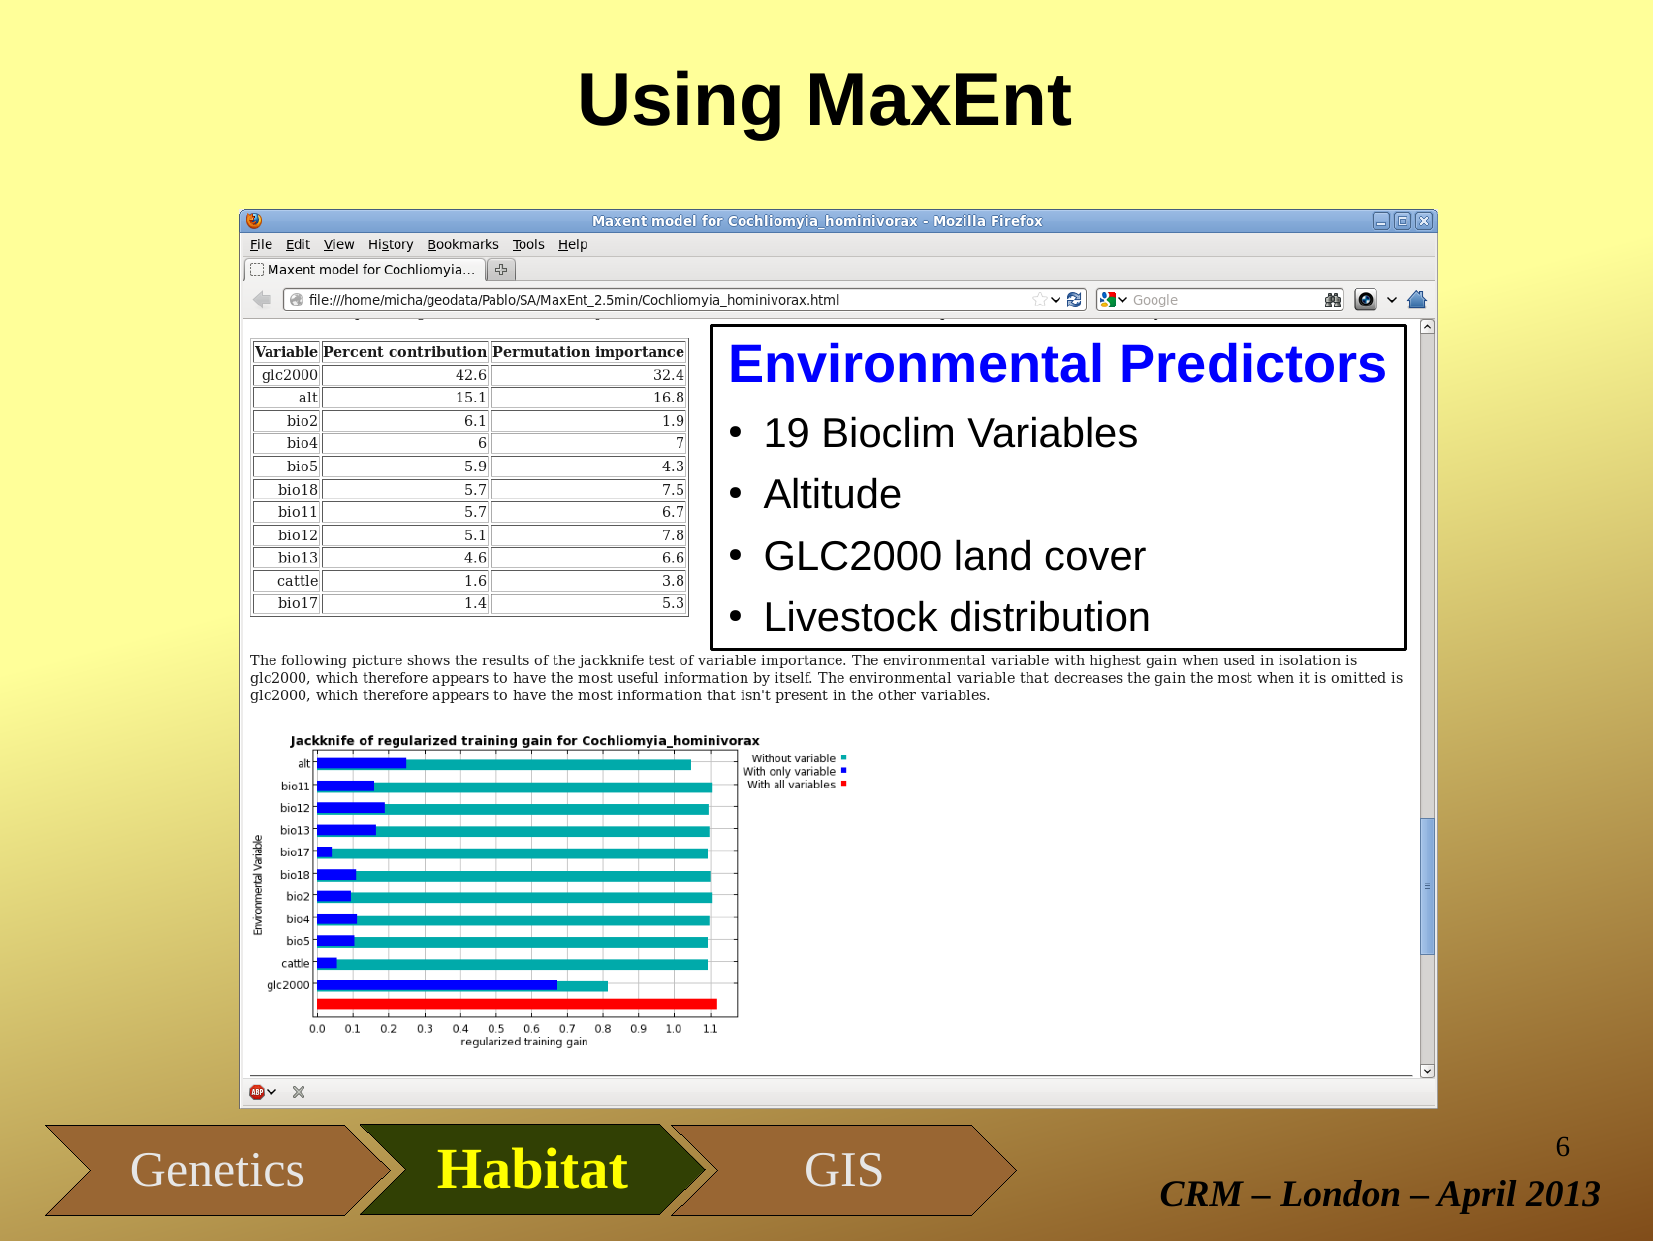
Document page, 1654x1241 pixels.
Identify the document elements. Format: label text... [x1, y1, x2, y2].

text_box Environmental Predictors 19 Bioclim Variables Altitude GLC2000 land cover Livestock distribution [711, 325, 1406, 650]
title Using MaxEnt [60, 49, 1591, 151]
picture [239, 209, 1438, 1109]
